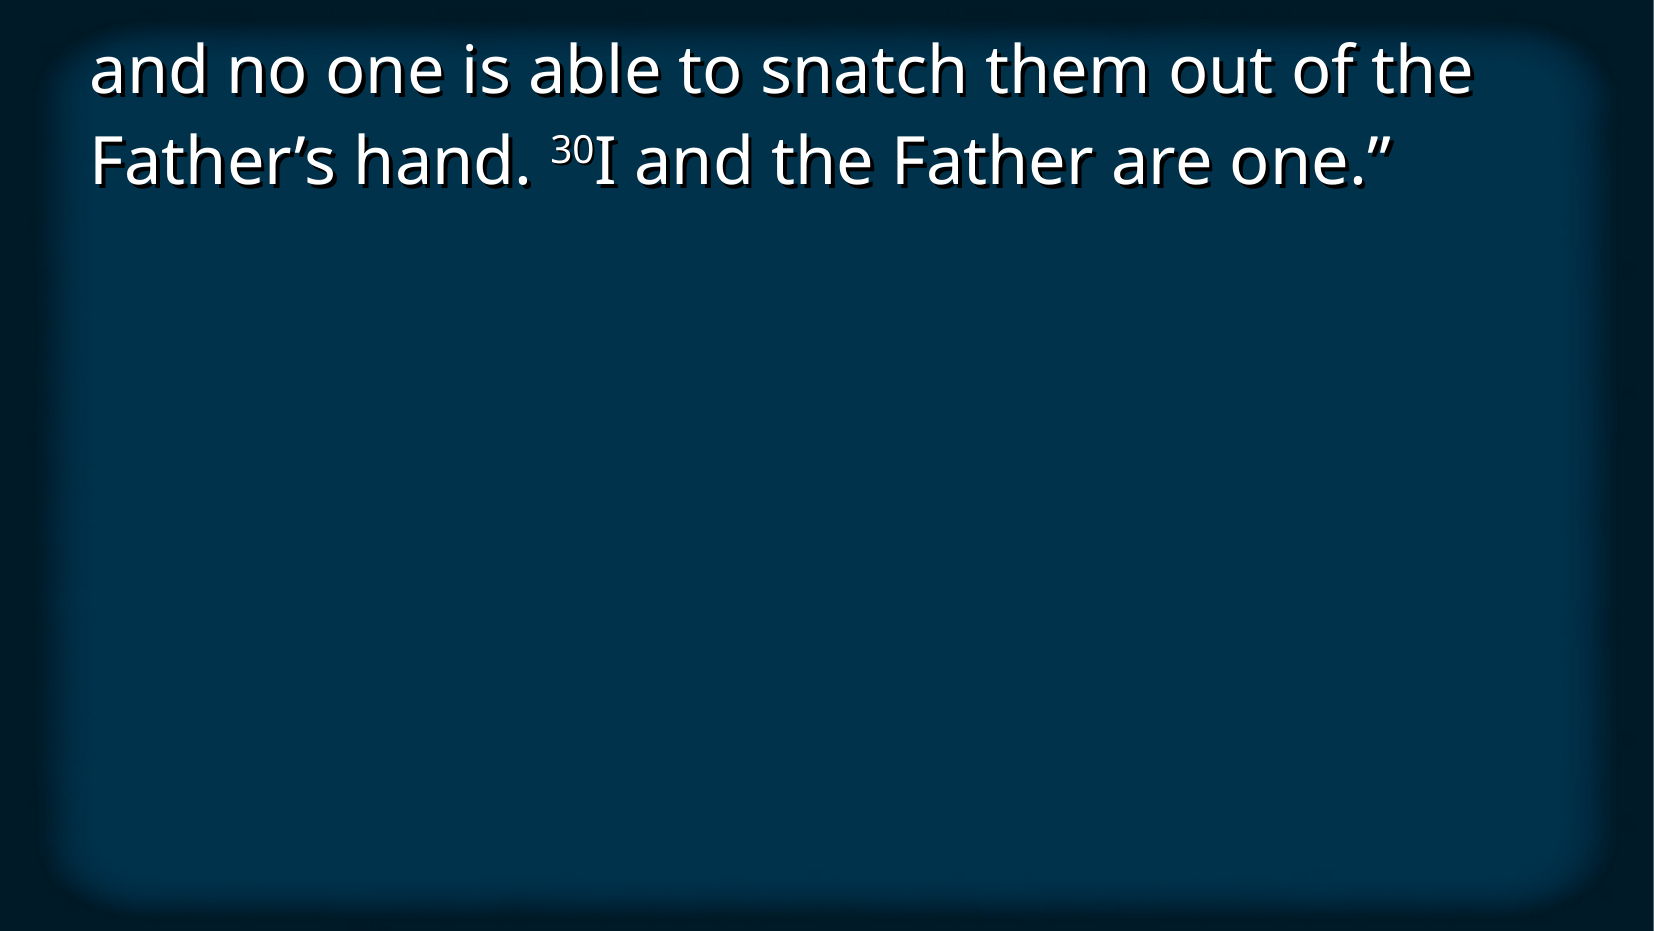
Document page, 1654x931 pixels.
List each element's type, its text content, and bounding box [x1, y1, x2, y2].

picture [0, 0, 1654, 931]
text_box and no one is able to snatch them out of the Father’s hand. 30I and the Father are one.” [75, 15, 1561, 208]
